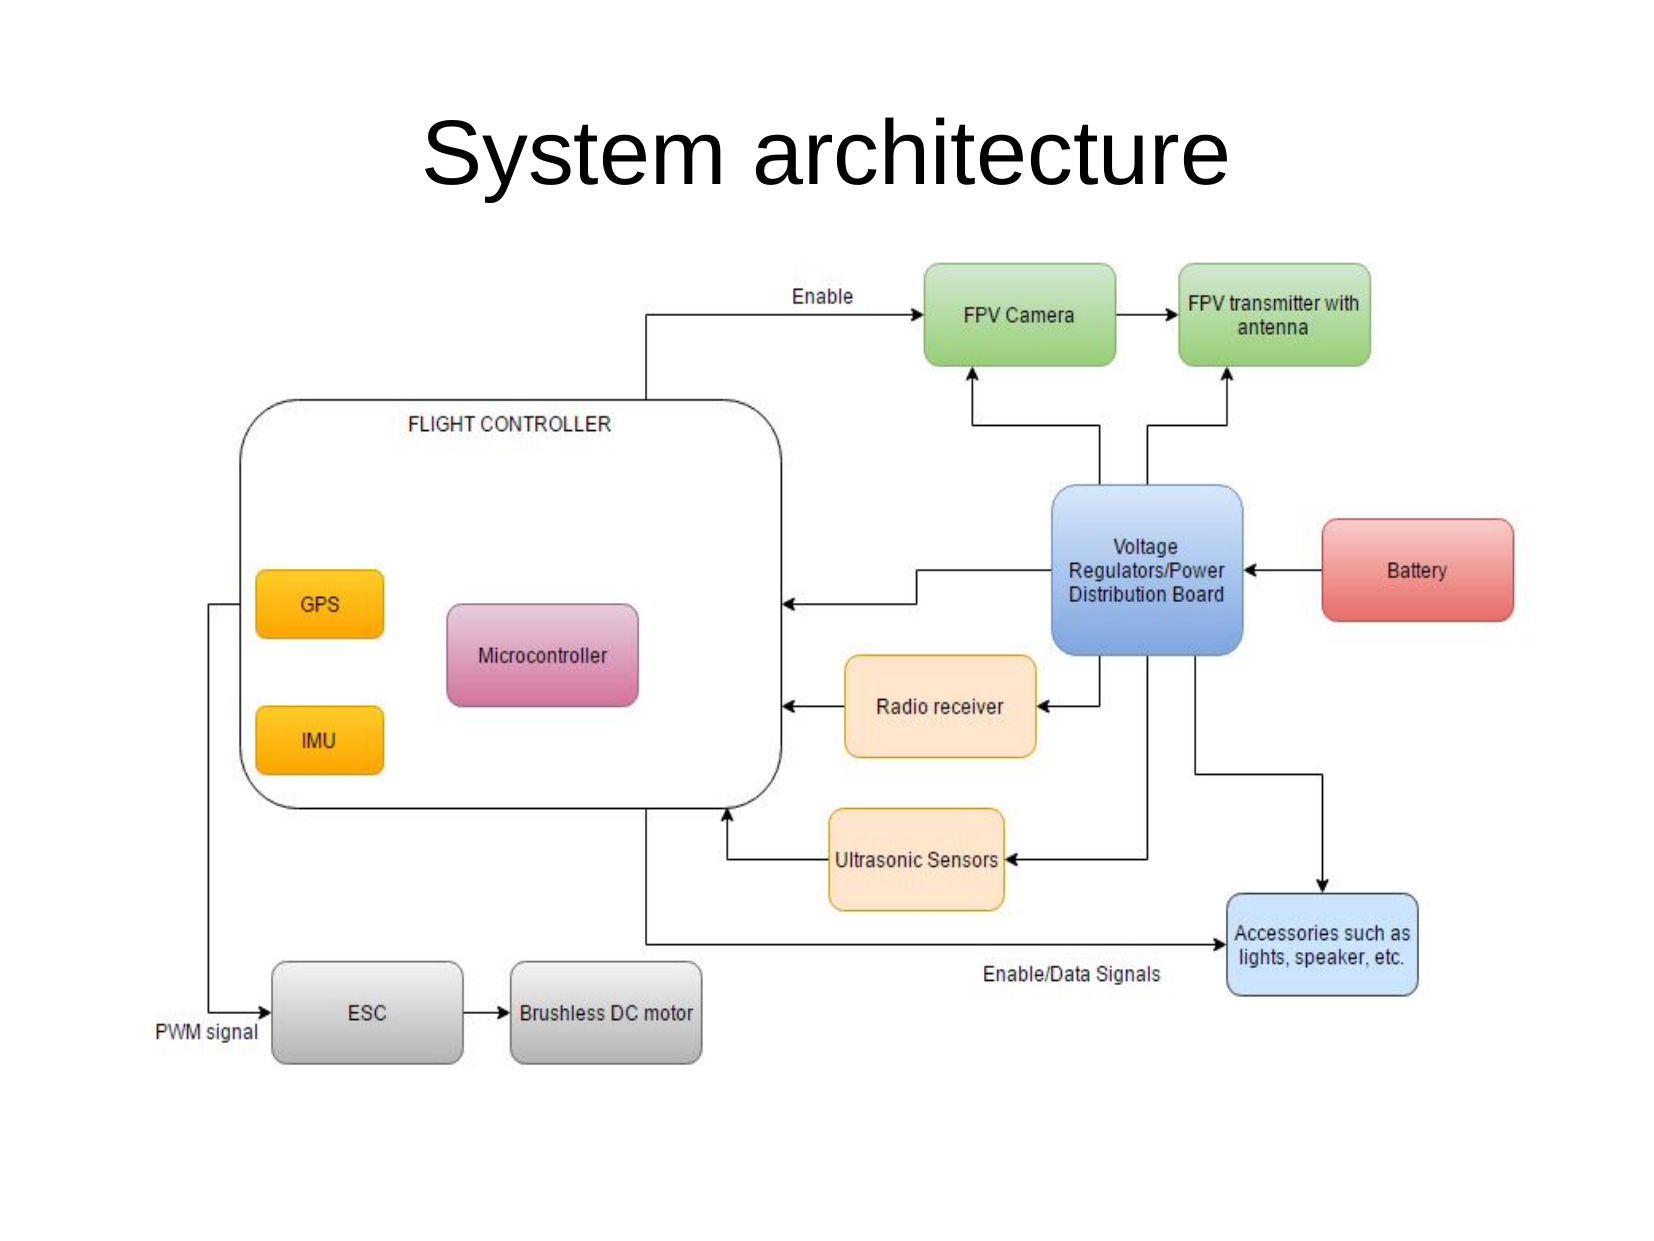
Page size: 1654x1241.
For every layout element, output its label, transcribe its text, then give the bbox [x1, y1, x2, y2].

title System architecture [82, 49, 1571, 257]
picture [106, 236, 1583, 1111]
